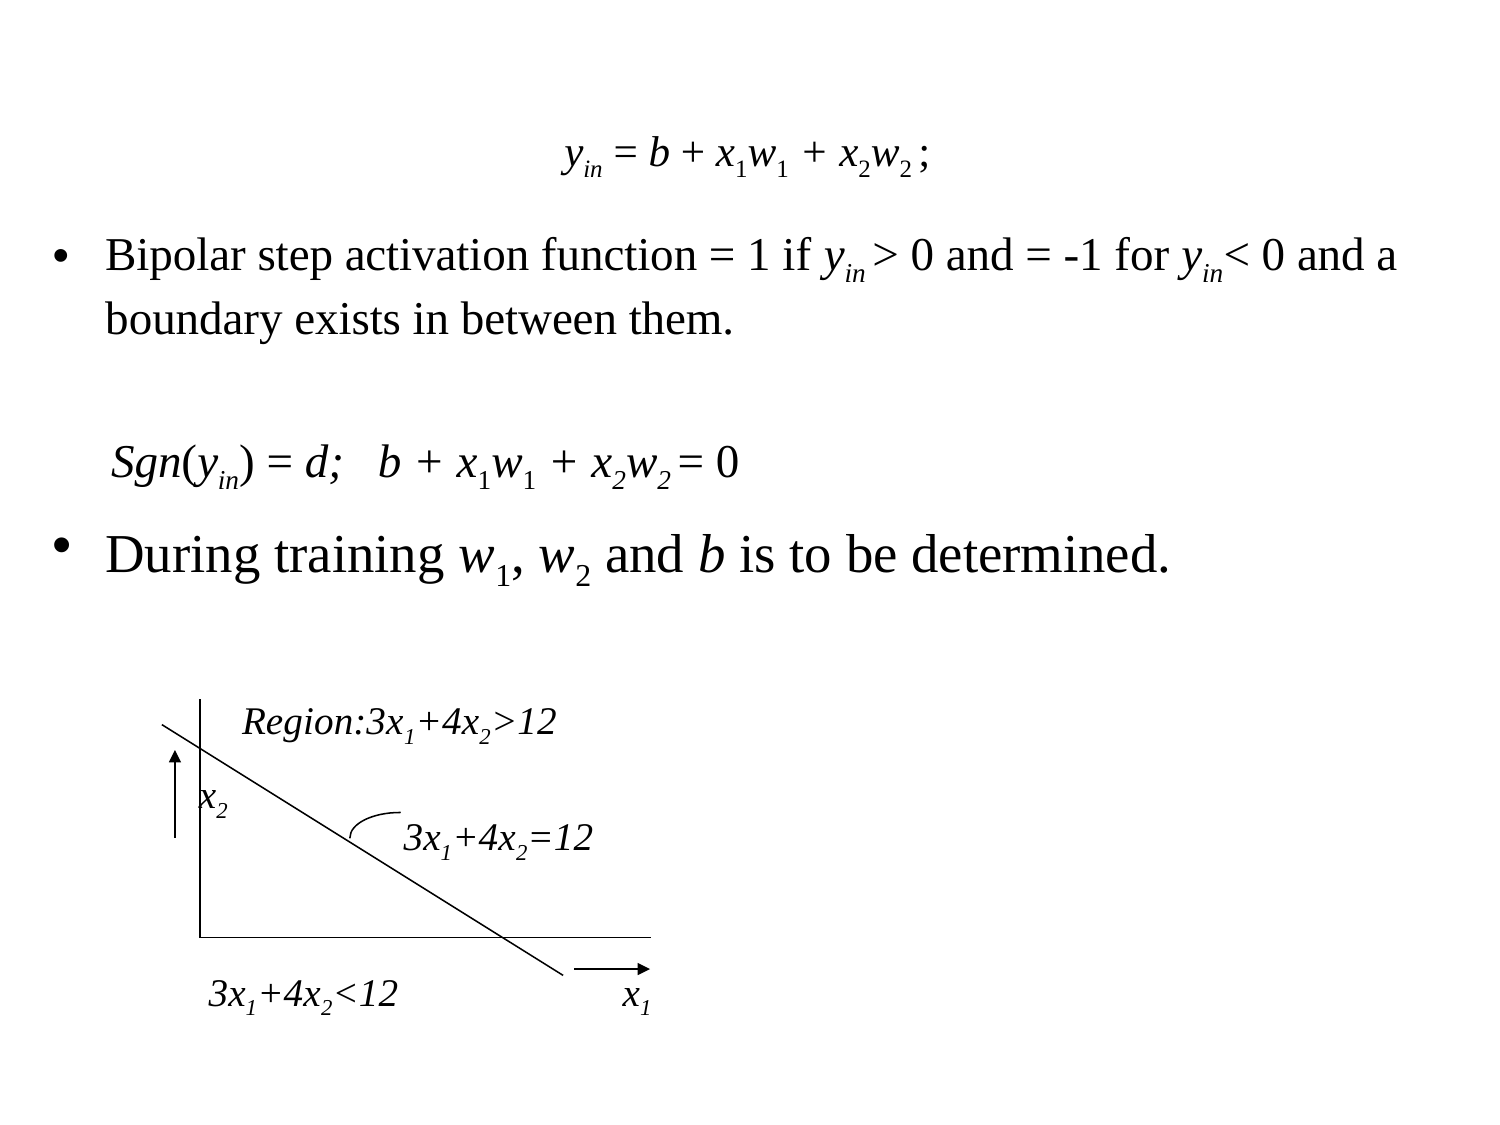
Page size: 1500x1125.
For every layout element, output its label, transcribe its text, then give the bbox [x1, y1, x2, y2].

list yin = b + x1w1 + x2w2 ; Bipolar step activation function = 1 if yin > 0 and = -1 for yin< 0 and a boundary exists in between them. Sgn(yin) = d; b + x1w1 + x2w2 = 0 During training w1, w2 and b is to be determined. Region:3x1+4x2>12 x2 3x1+4x2=12 3x1+4x2<12 x1 [37, 87, 1425, 1100]
